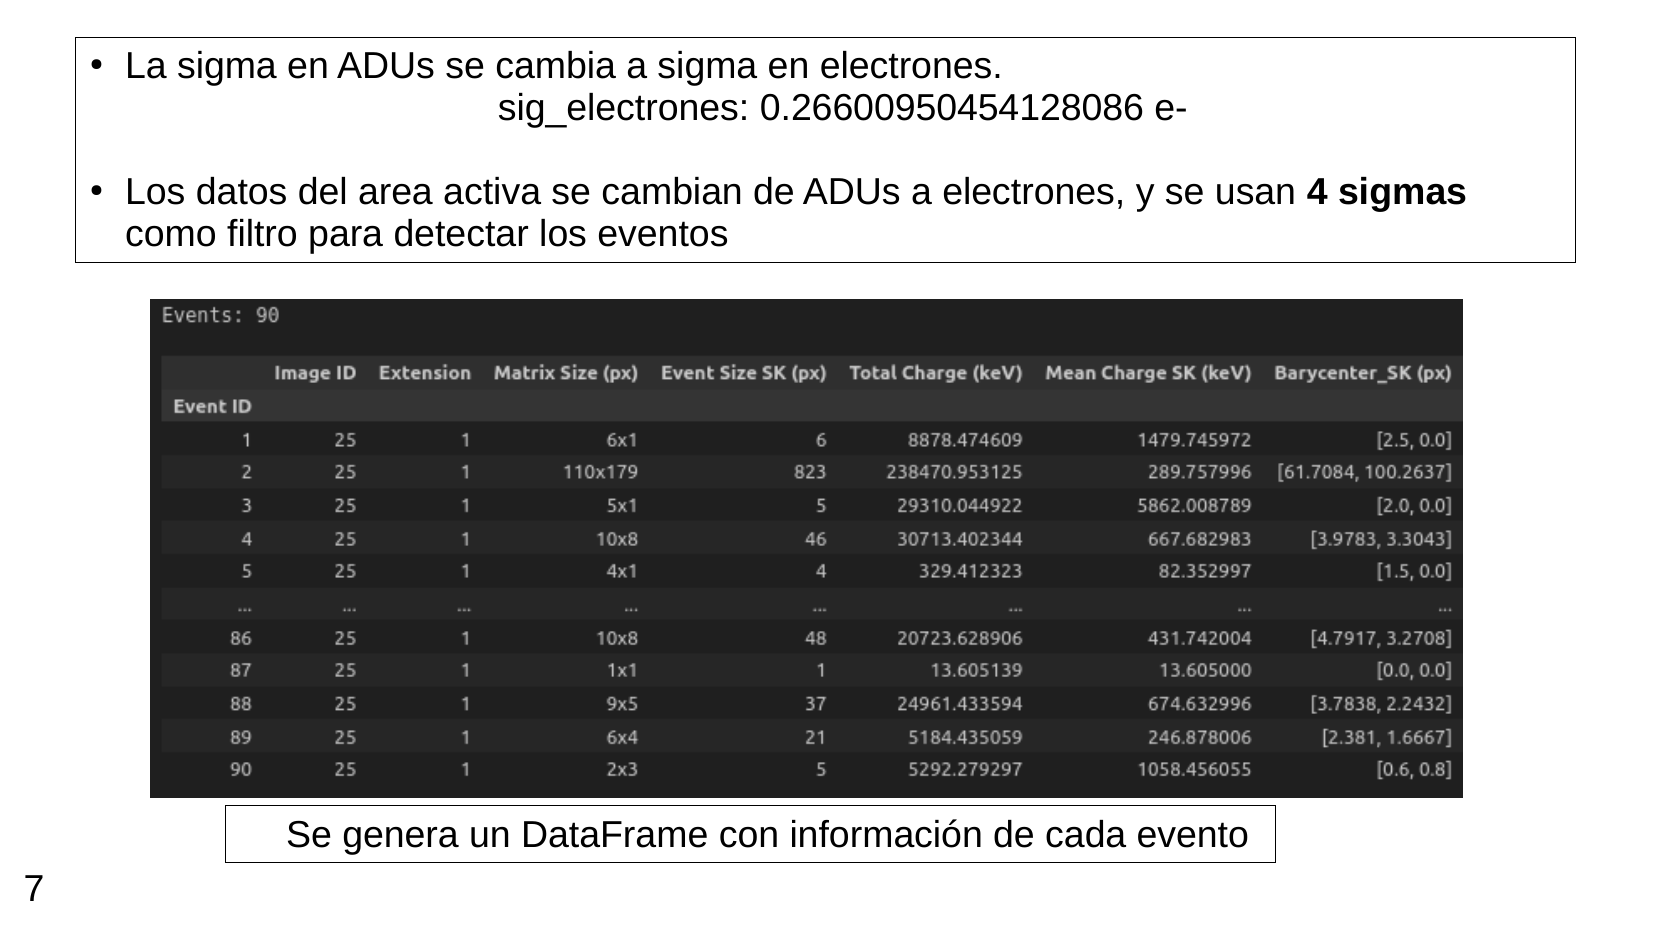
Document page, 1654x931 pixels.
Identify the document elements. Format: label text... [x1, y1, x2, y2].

text_box Se genera un DataFrame con información de cada evento [225, 805, 1276, 863]
text_box <number> [8, 860, 638, 931]
text_box La sigma en ADUs se cambia a sigma en electrones. sig_electrones: 0.26600950454128086 e- Los datos del area activa se cambian de ADUs a electrones, y se usan 4 sigmas como filtro para detectar los eventos [75, 37, 1576, 263]
picture [150, 299, 1463, 798]
